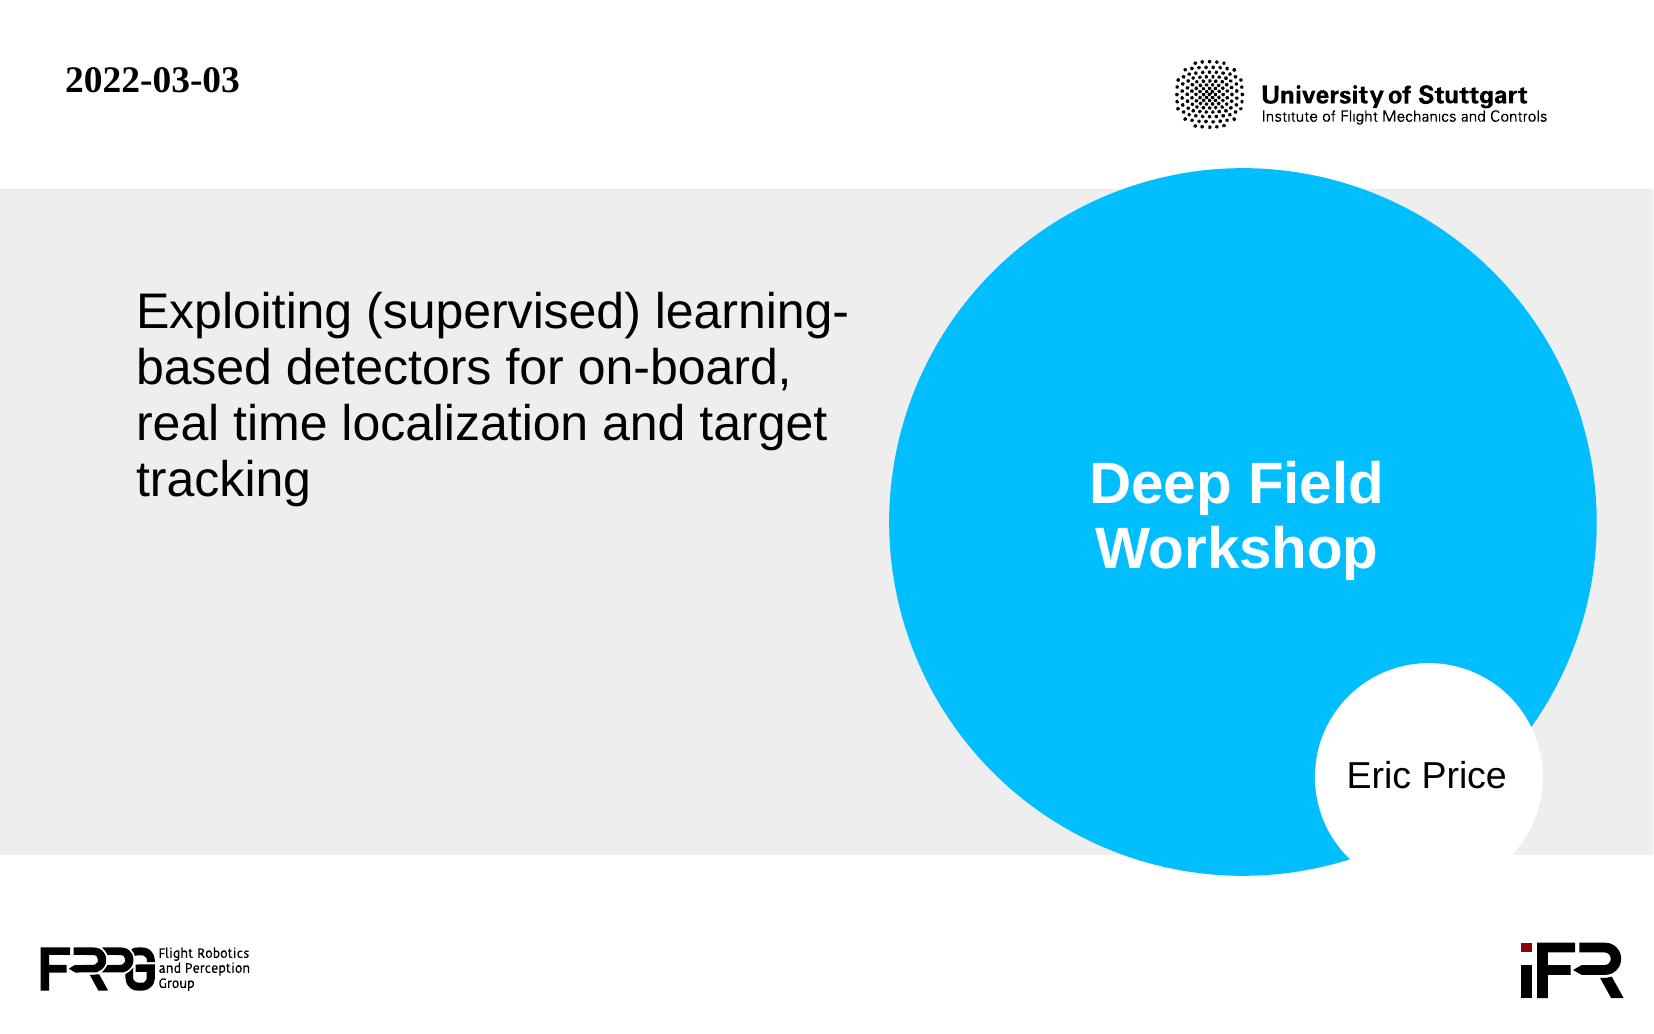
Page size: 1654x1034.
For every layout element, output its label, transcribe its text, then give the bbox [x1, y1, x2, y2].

text_box Eric Price [1331, 746, 1527, 852]
list Exploiting (supervised) learning-based detectors for on-board, real time localization and target tracking [65, 195, 879, 842]
title Deep Field Workshop [911, 392, 1563, 639]
